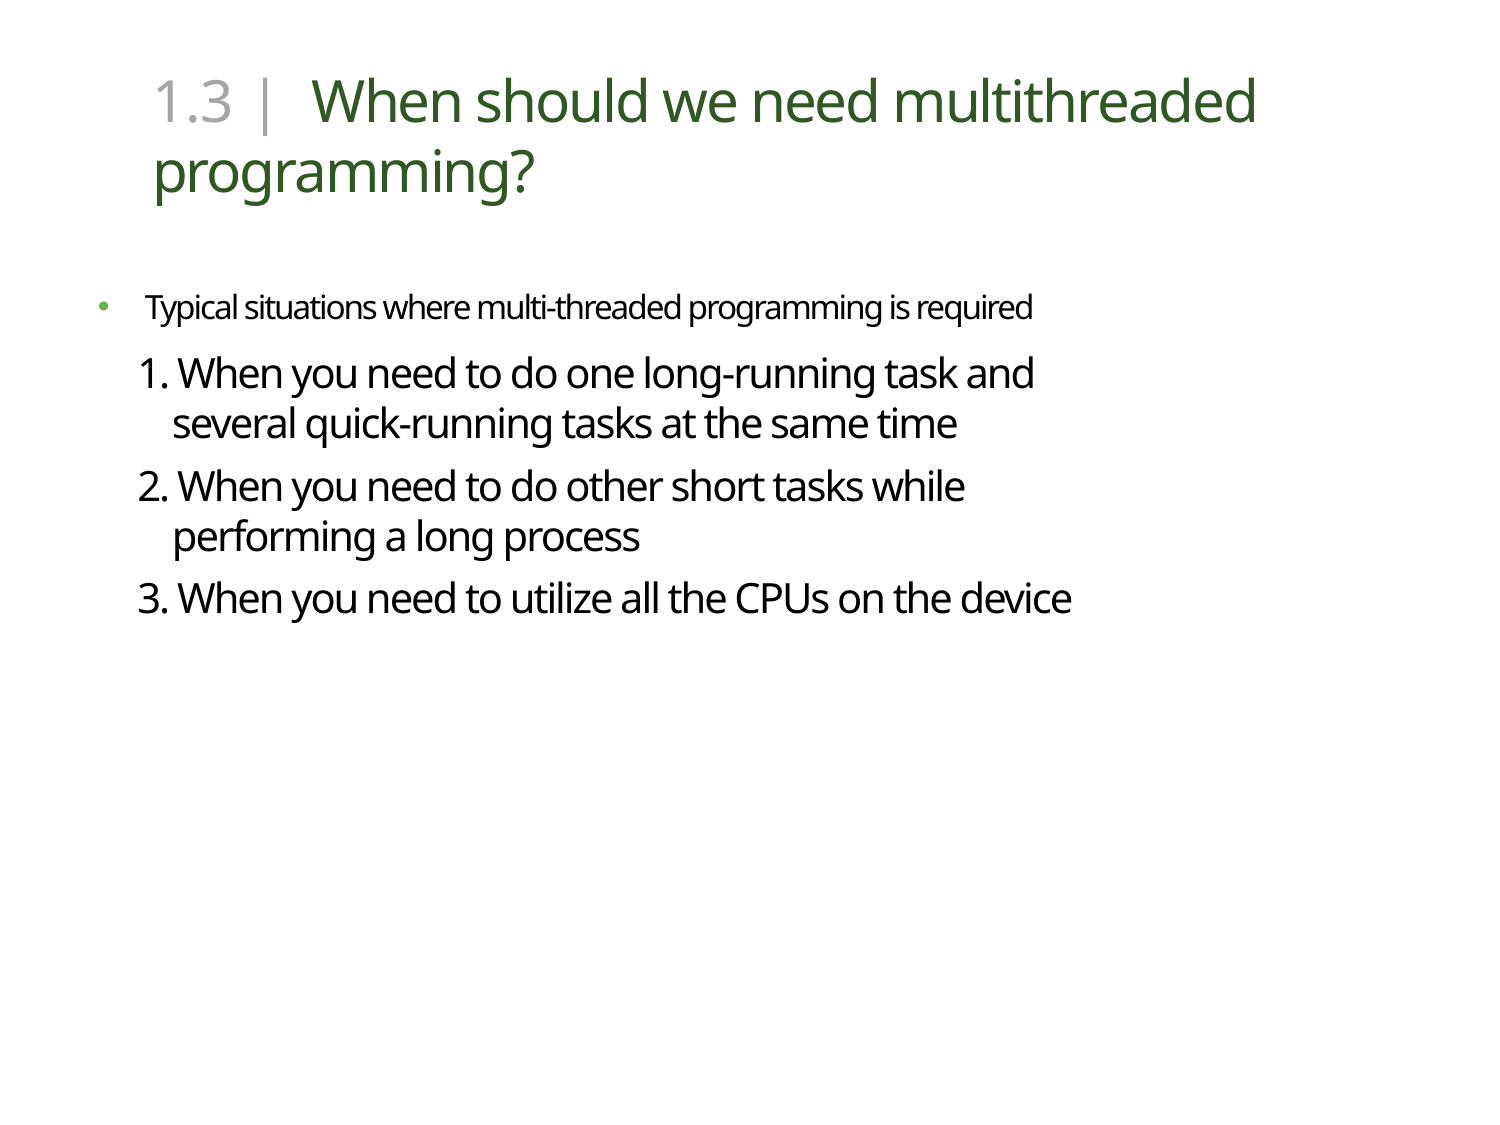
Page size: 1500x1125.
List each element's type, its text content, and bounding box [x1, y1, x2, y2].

text_box Typical situations where multi-threaded programming is required [82, 258, 1424, 329]
text_box 1. When you need to do one long-running task and several quick-running tasks at the same time 2. When you need to do other short tasks while performing a long process 3. When you need to utilize all the CPUs on the device [122, 339, 1058, 633]
text_box 1.3 | When should we need multithreaded programming? [137, 55, 1424, 213]
